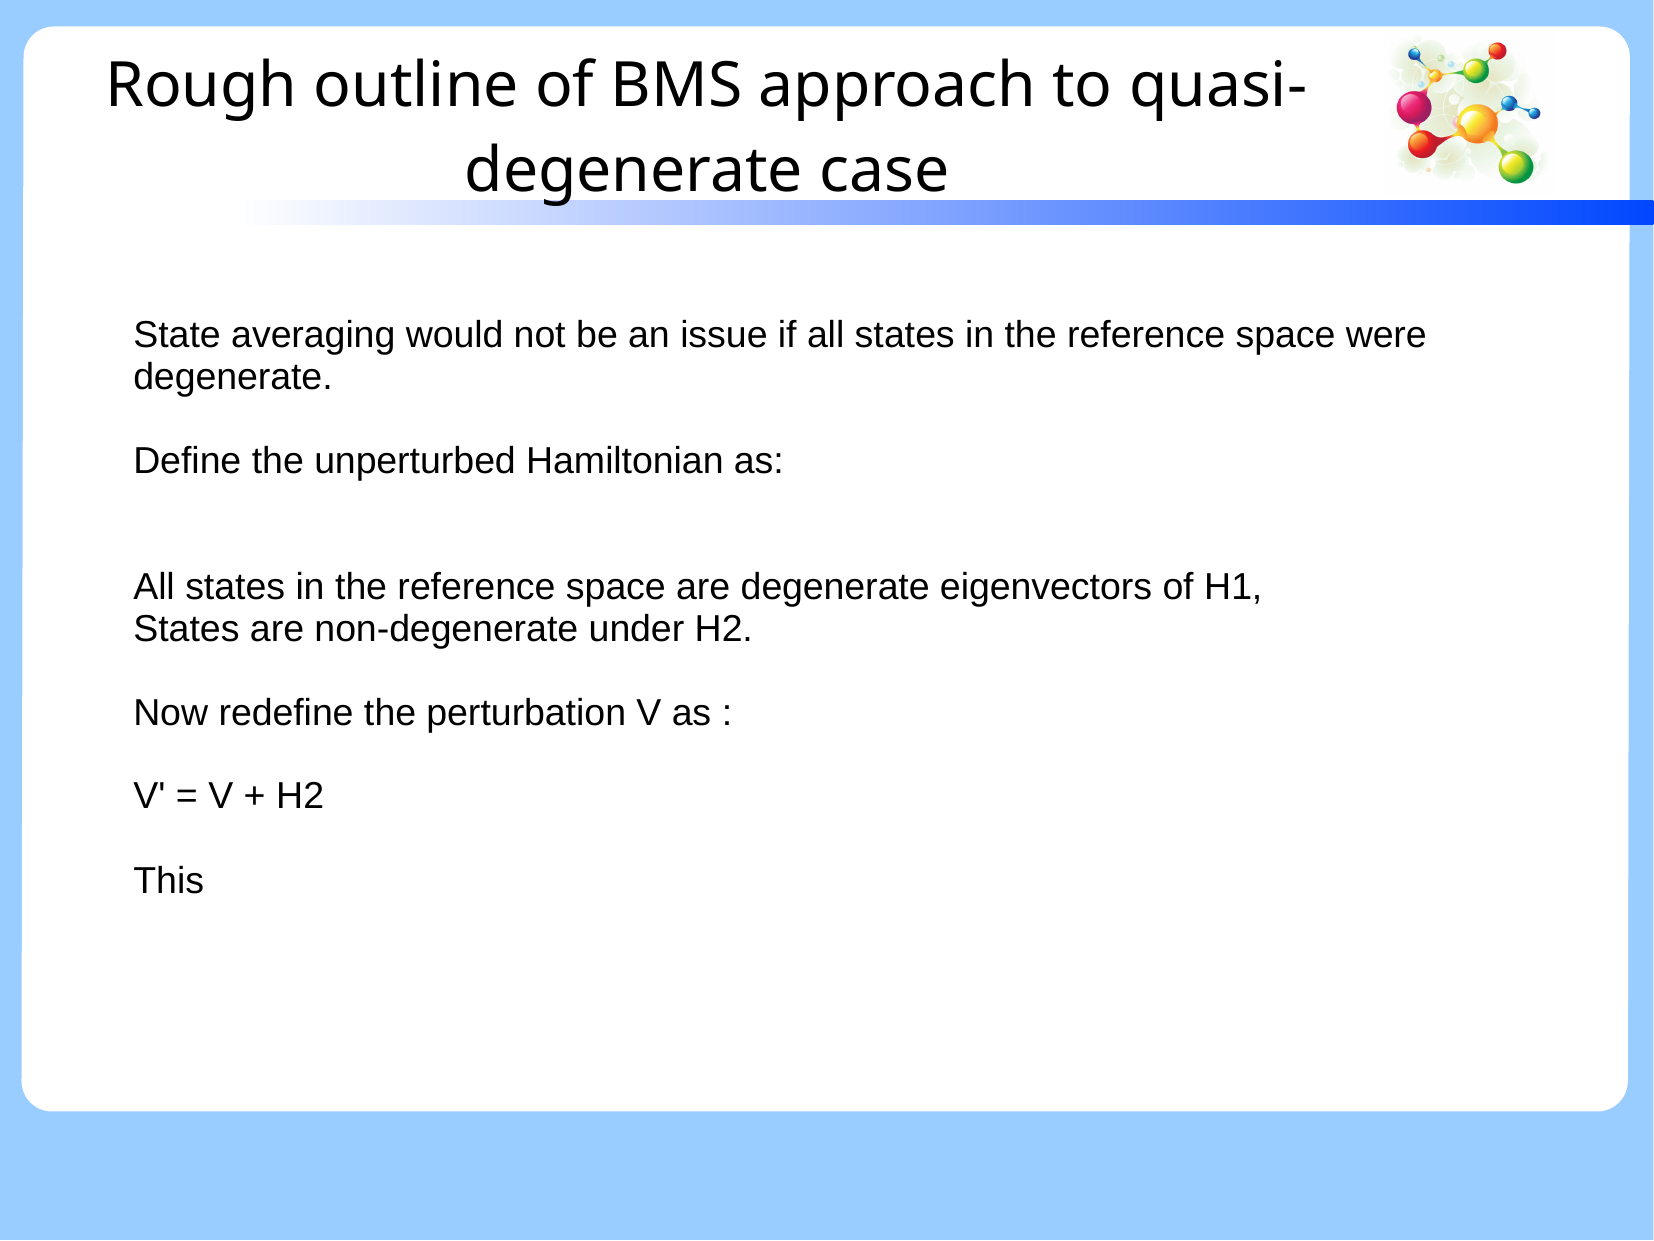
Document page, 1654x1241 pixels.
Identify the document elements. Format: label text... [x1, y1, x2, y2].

text_box State averaging would not be an issue if all states in the reference space were degenerate. Define the unperturbed Hamiltonian as: All states in the reference space are degenerate eigenvectors of H1, States are non-degenerate under H2. Now redefine the perturbation V as : V' = V + H2 This [118, 305, 1592, 909]
title Rough outline of BMS approach to quasi-degenerate case [82, 49, 1332, 201]
picture [1382, 29, 1556, 195]
